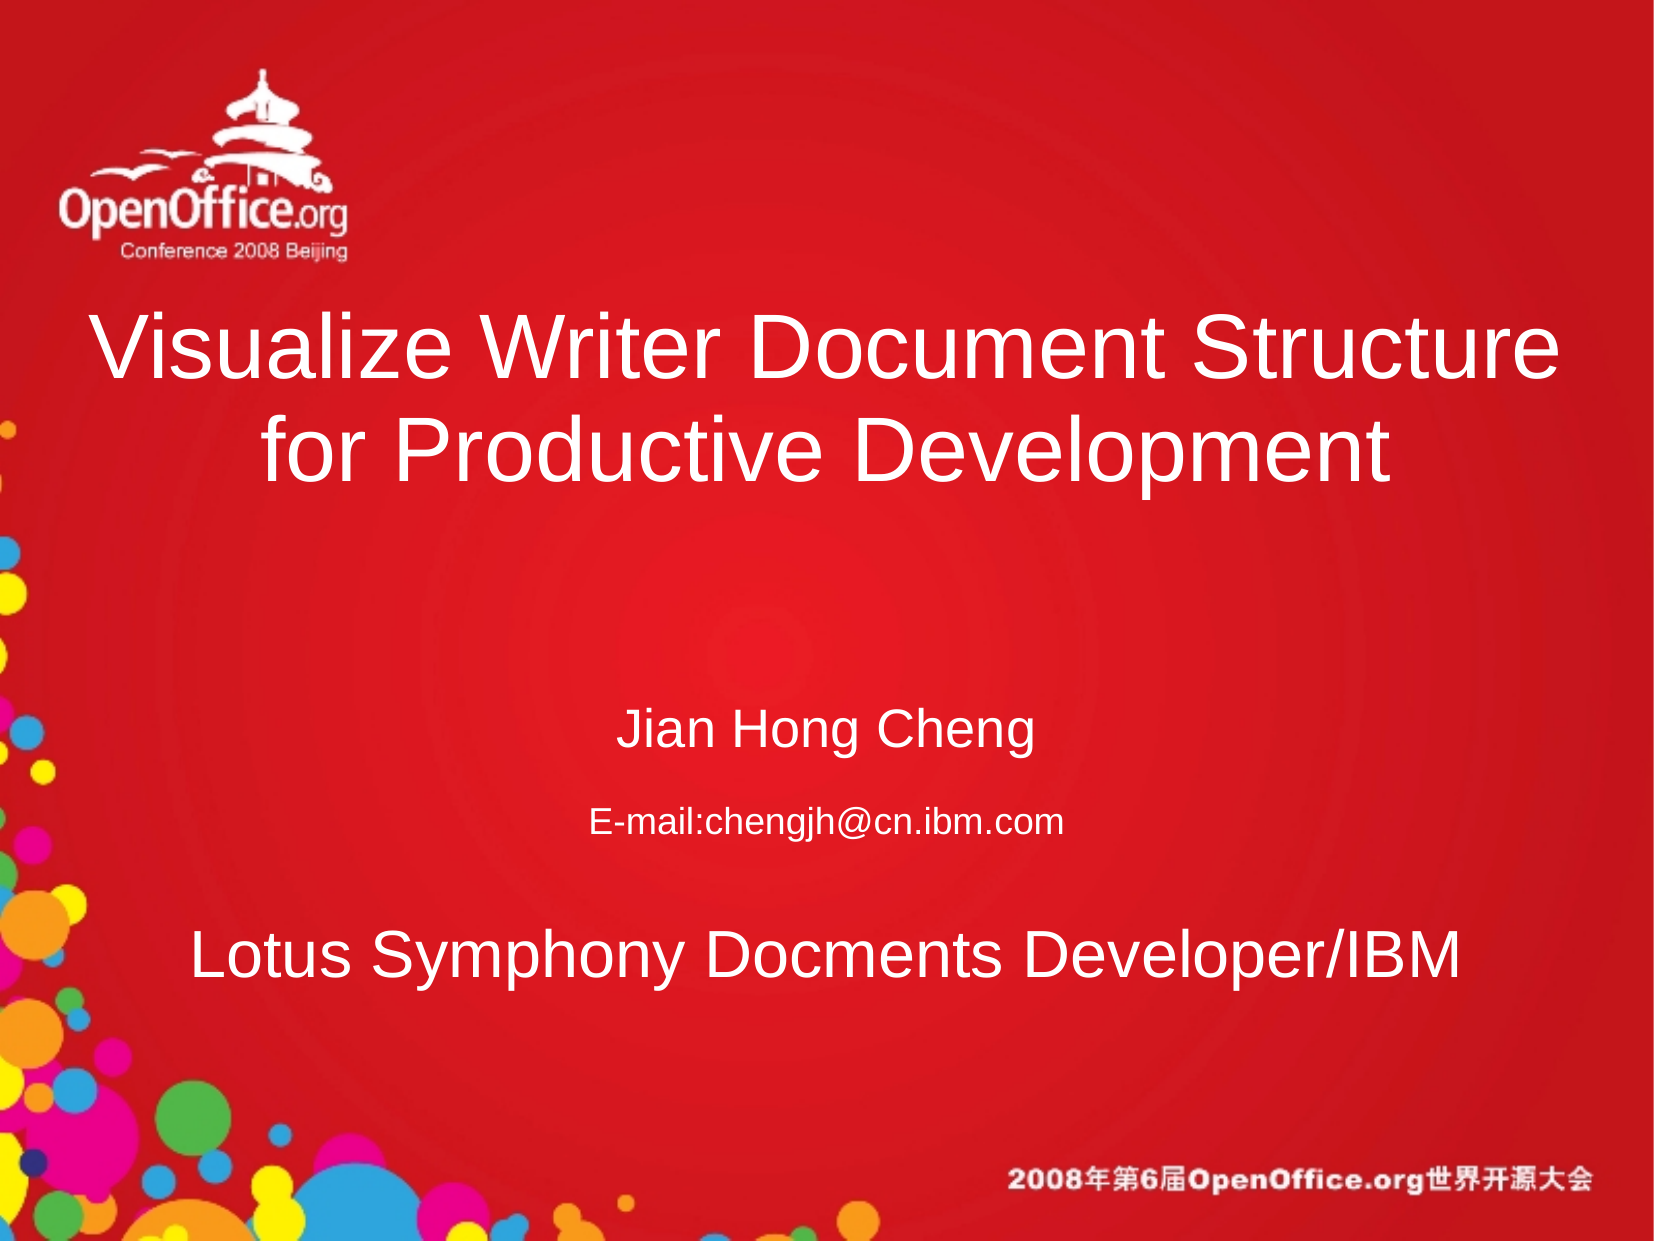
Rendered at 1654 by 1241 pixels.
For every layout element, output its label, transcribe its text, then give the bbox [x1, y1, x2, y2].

subtitle Jian Hong Cheng E-mail:chengjh@cn.ibm.com Lotus Symphony Docments Developer/IBM [82, 535, 1571, 1094]
picture [0, 0, 1654, 1241]
title Visualize Writer Document Structure for Productive Development [82, 295, 1571, 502]
